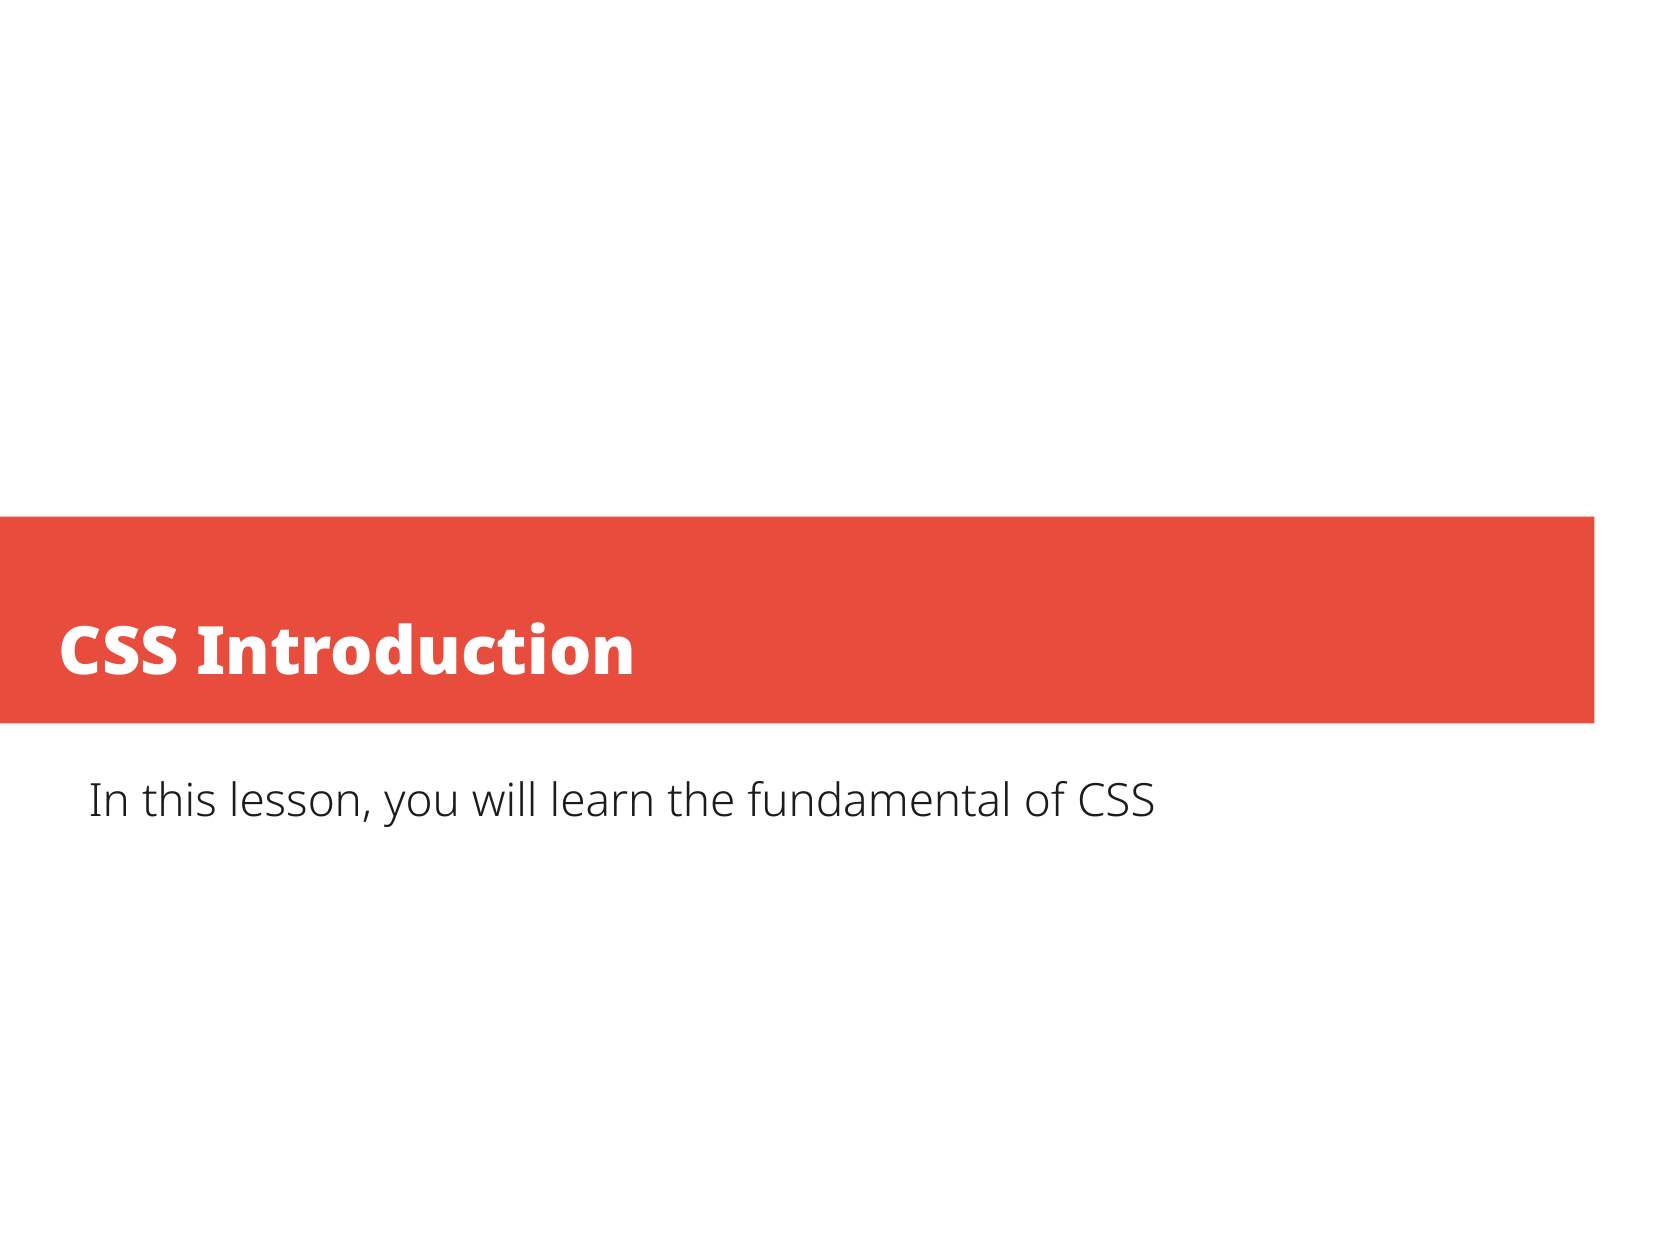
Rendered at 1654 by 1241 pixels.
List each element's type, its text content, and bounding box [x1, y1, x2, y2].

title CSS Introduction [59, 546, 1595, 694]
subtitle In this lesson, you will learn the fundamental of CSS [88, 767, 1595, 1182]
